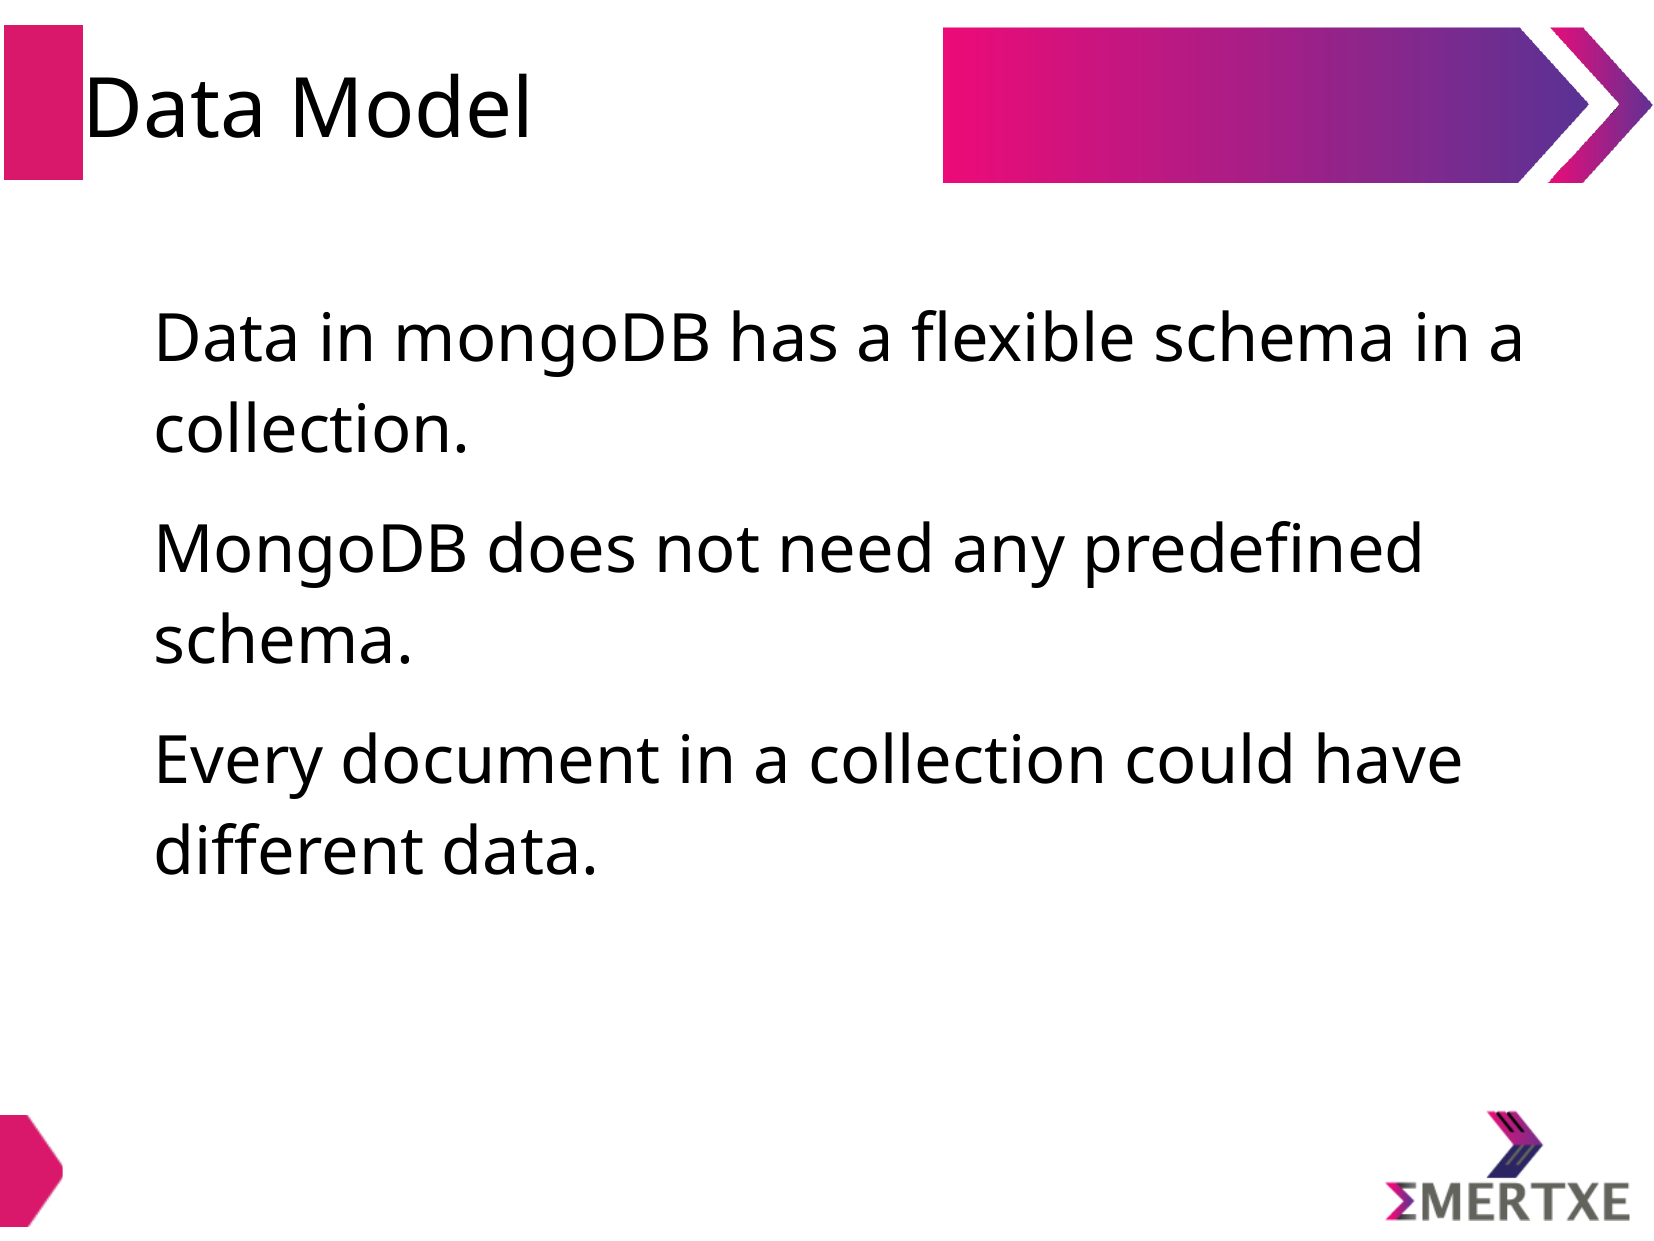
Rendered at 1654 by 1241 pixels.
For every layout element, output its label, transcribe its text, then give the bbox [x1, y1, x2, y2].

picture [1571, 27, 1653, 183]
title Data Model [82, 2, 1571, 210]
list Data in mongoDB has a flexible schema in a collection. MongoDB does not need any predefined schema. Every document in a collection could have different data. [82, 290, 1571, 1010]
picture [1385, 1107, 1631, 1221]
